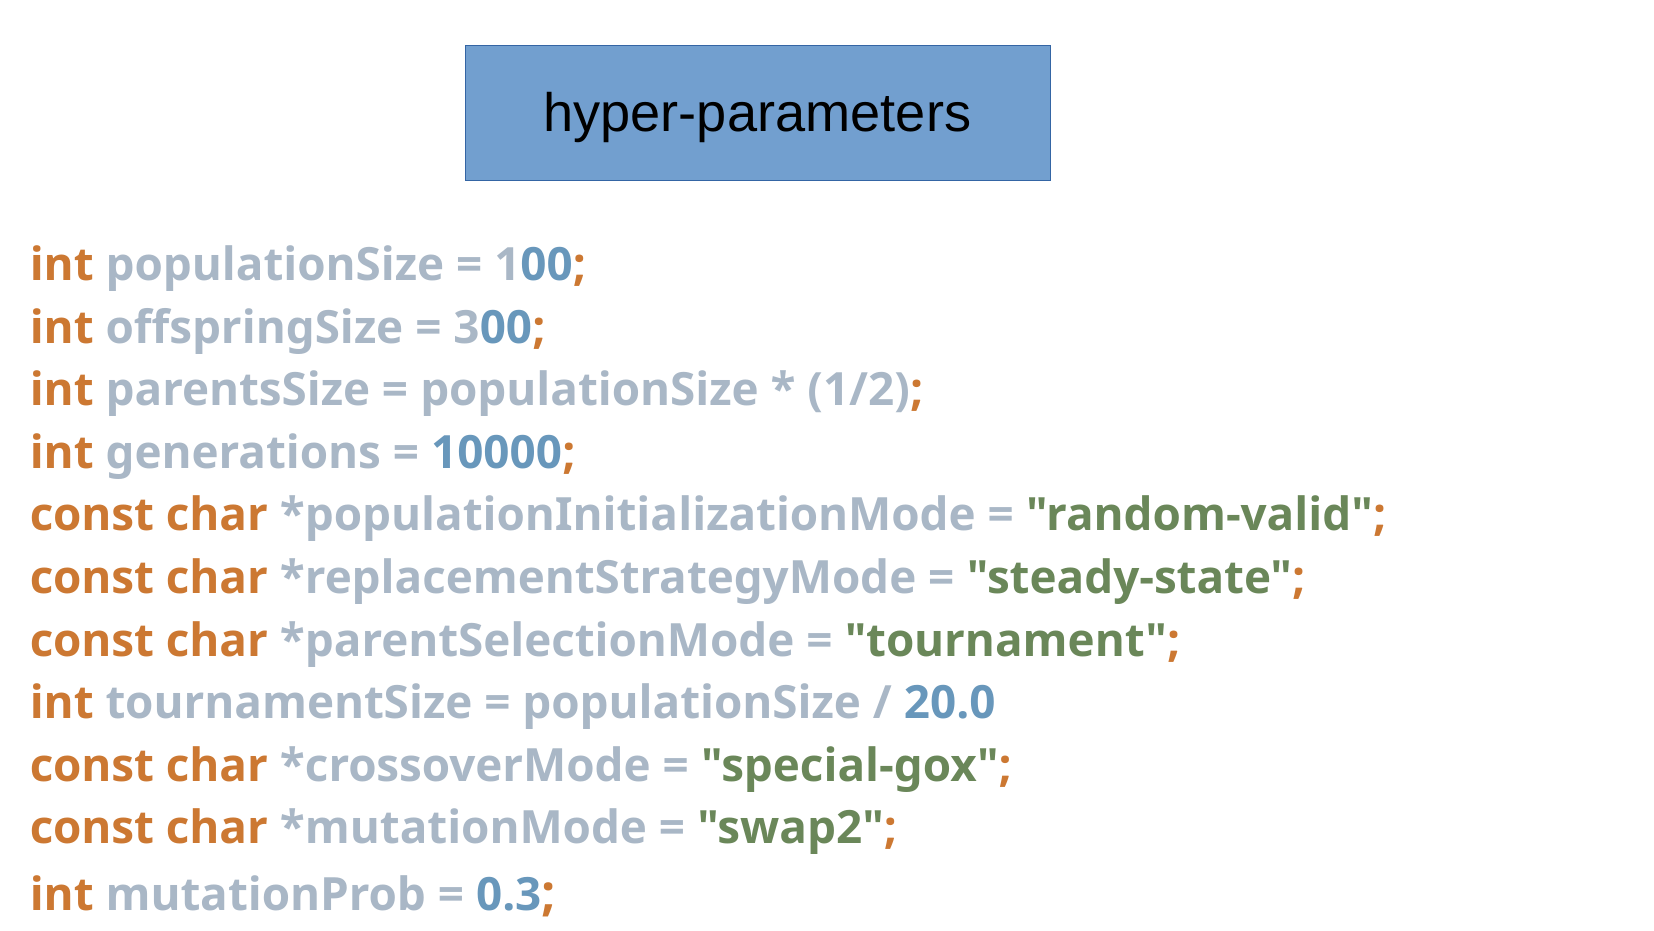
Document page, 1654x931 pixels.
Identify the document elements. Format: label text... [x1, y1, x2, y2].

text_box int populationSize = 100; int offspringSize = 300; int parentsSize = populationSize * (1/2); int generations = 10000; const char *populationInitializationMode = "random-valid"; const char *replacementStrategyMode = "steady-state"; const char *parentSelectionMode = "tournament"; int tournamentSize = populationSize / 20.0 const char *crossoverMode = "special-gox"; const char *mutationMode = "swap2"; int mutationProb = 0.3; [15, 224, 1654, 931]
text_box hyper-parameters [465, 45, 1051, 181]
